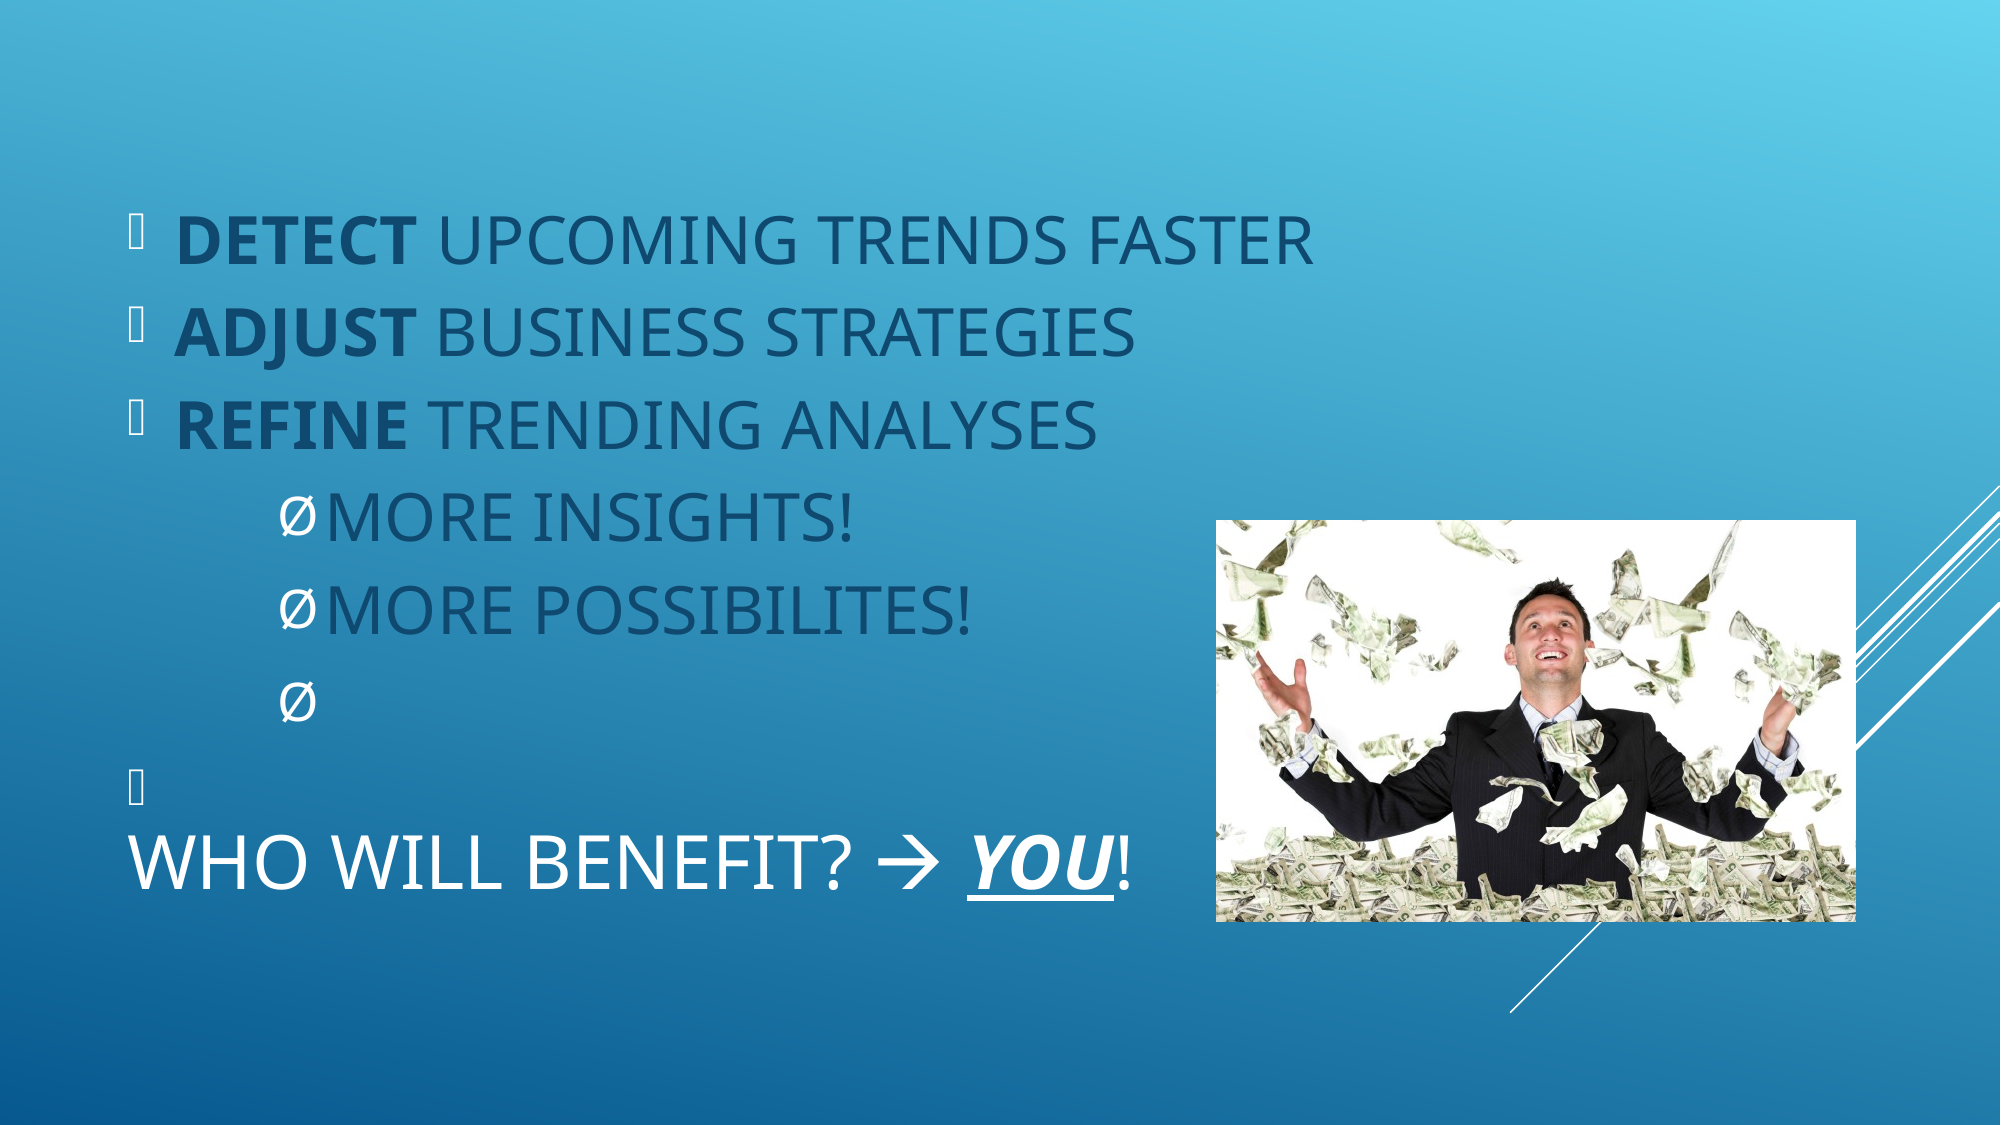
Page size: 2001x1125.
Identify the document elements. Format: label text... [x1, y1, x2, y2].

picture [1216, 520, 1856, 922]
list DETECT UPCOMING TRENDS FASTER ADJUST BUSINESS STRATEGIES REFINE TRENDING ANALYSES MORE INSIGHTS! MORE POSSIBILITES! [112, 189, 1513, 783]
title Who Will Benefit?  YOU! [112, 783, 1513, 984]
